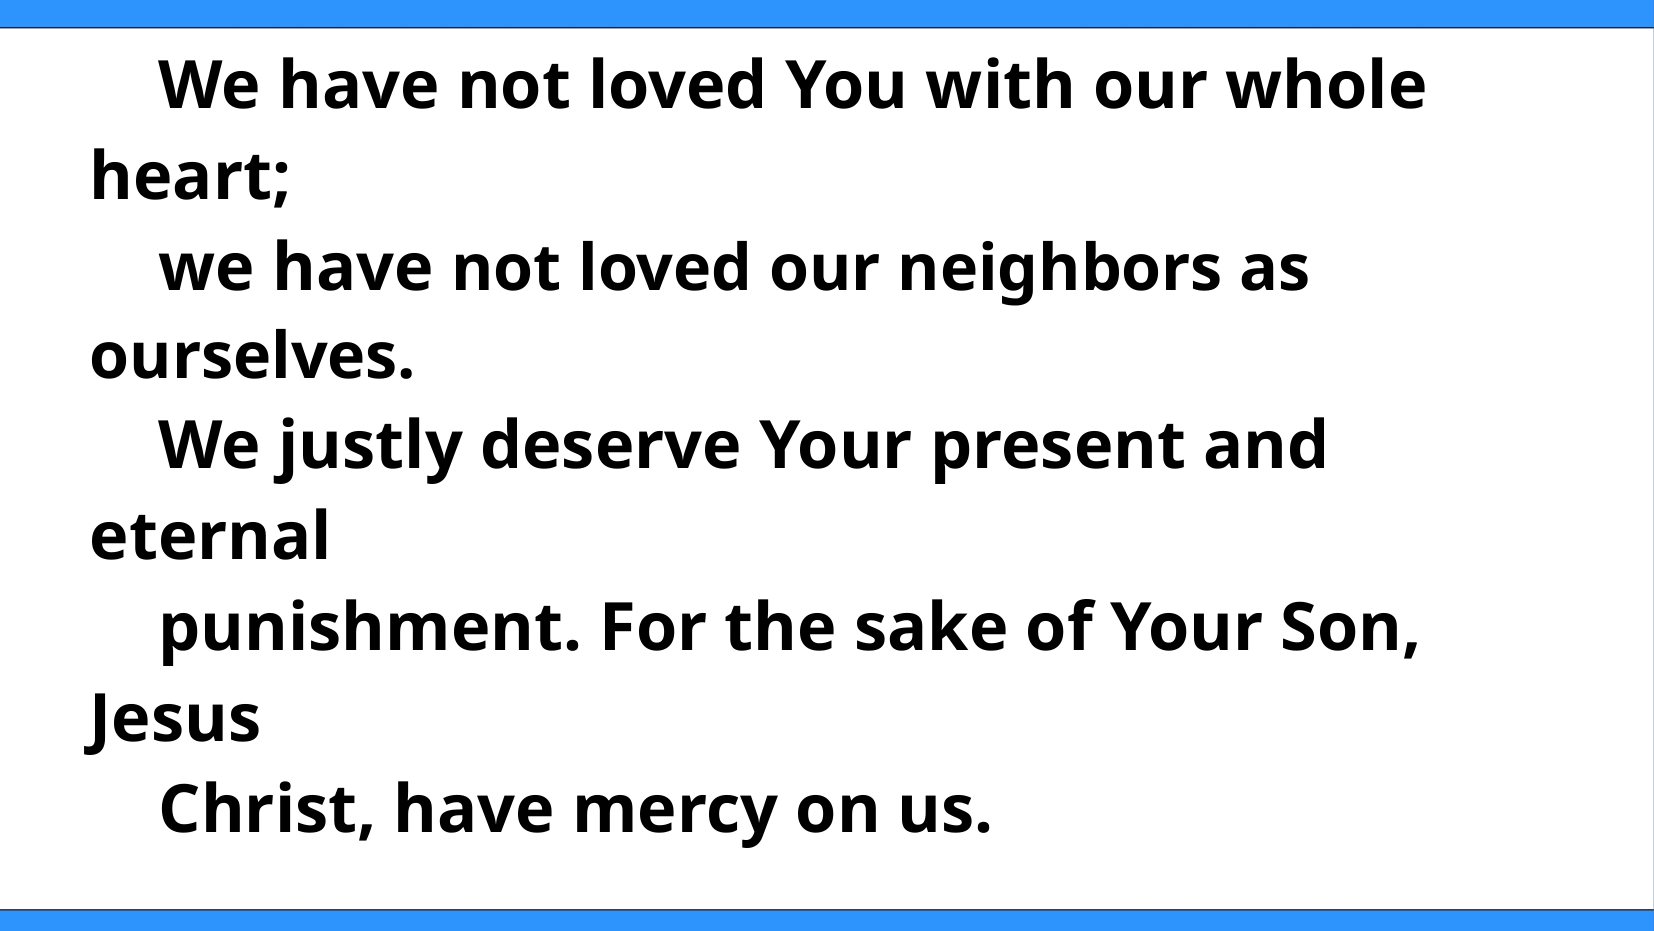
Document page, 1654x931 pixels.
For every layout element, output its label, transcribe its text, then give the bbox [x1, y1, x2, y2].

text_box We have not loved You with our whole heart; we have not loved our neighbors as ourselves. We justly deserve Your present and eternal punishment. For the sake of Your Son, Jesus Christ, have mercy on us. [75, 30, 1591, 622]
picture [0, 0, 1654, 931]
